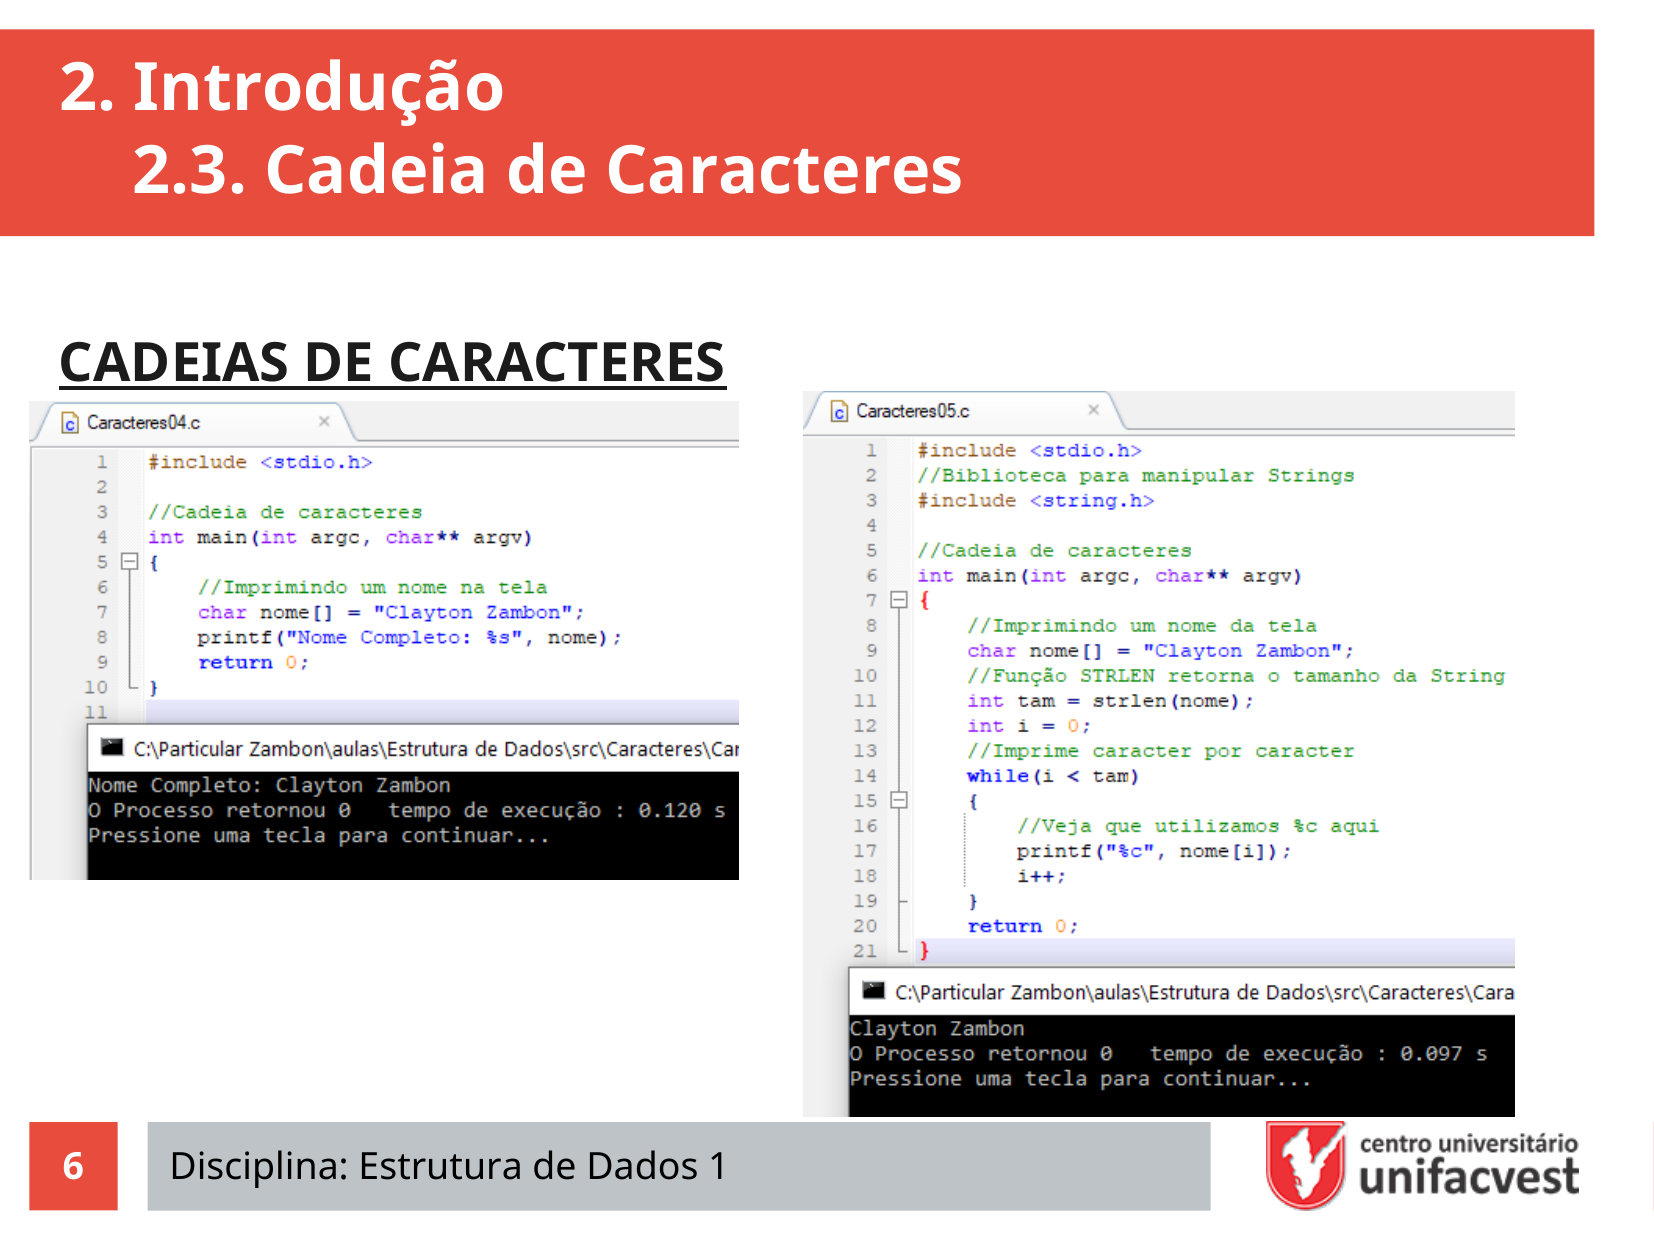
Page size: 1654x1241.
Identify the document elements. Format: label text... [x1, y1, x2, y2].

text_box Disciplina: Estrutura de Dados 1 [154, 1132, 1205, 1196]
text_box [1238, 1120, 1654, 1212]
list CADEIAS DE CARACTERES [59, 324, 1566, 1093]
title 2. Introdução 2.3. Cadeia de Caracteres [59, 59, 1595, 207]
picture [803, 391, 1515, 1117]
picture [29, 401, 739, 880]
picture [1266, 1121, 1579, 1211]
